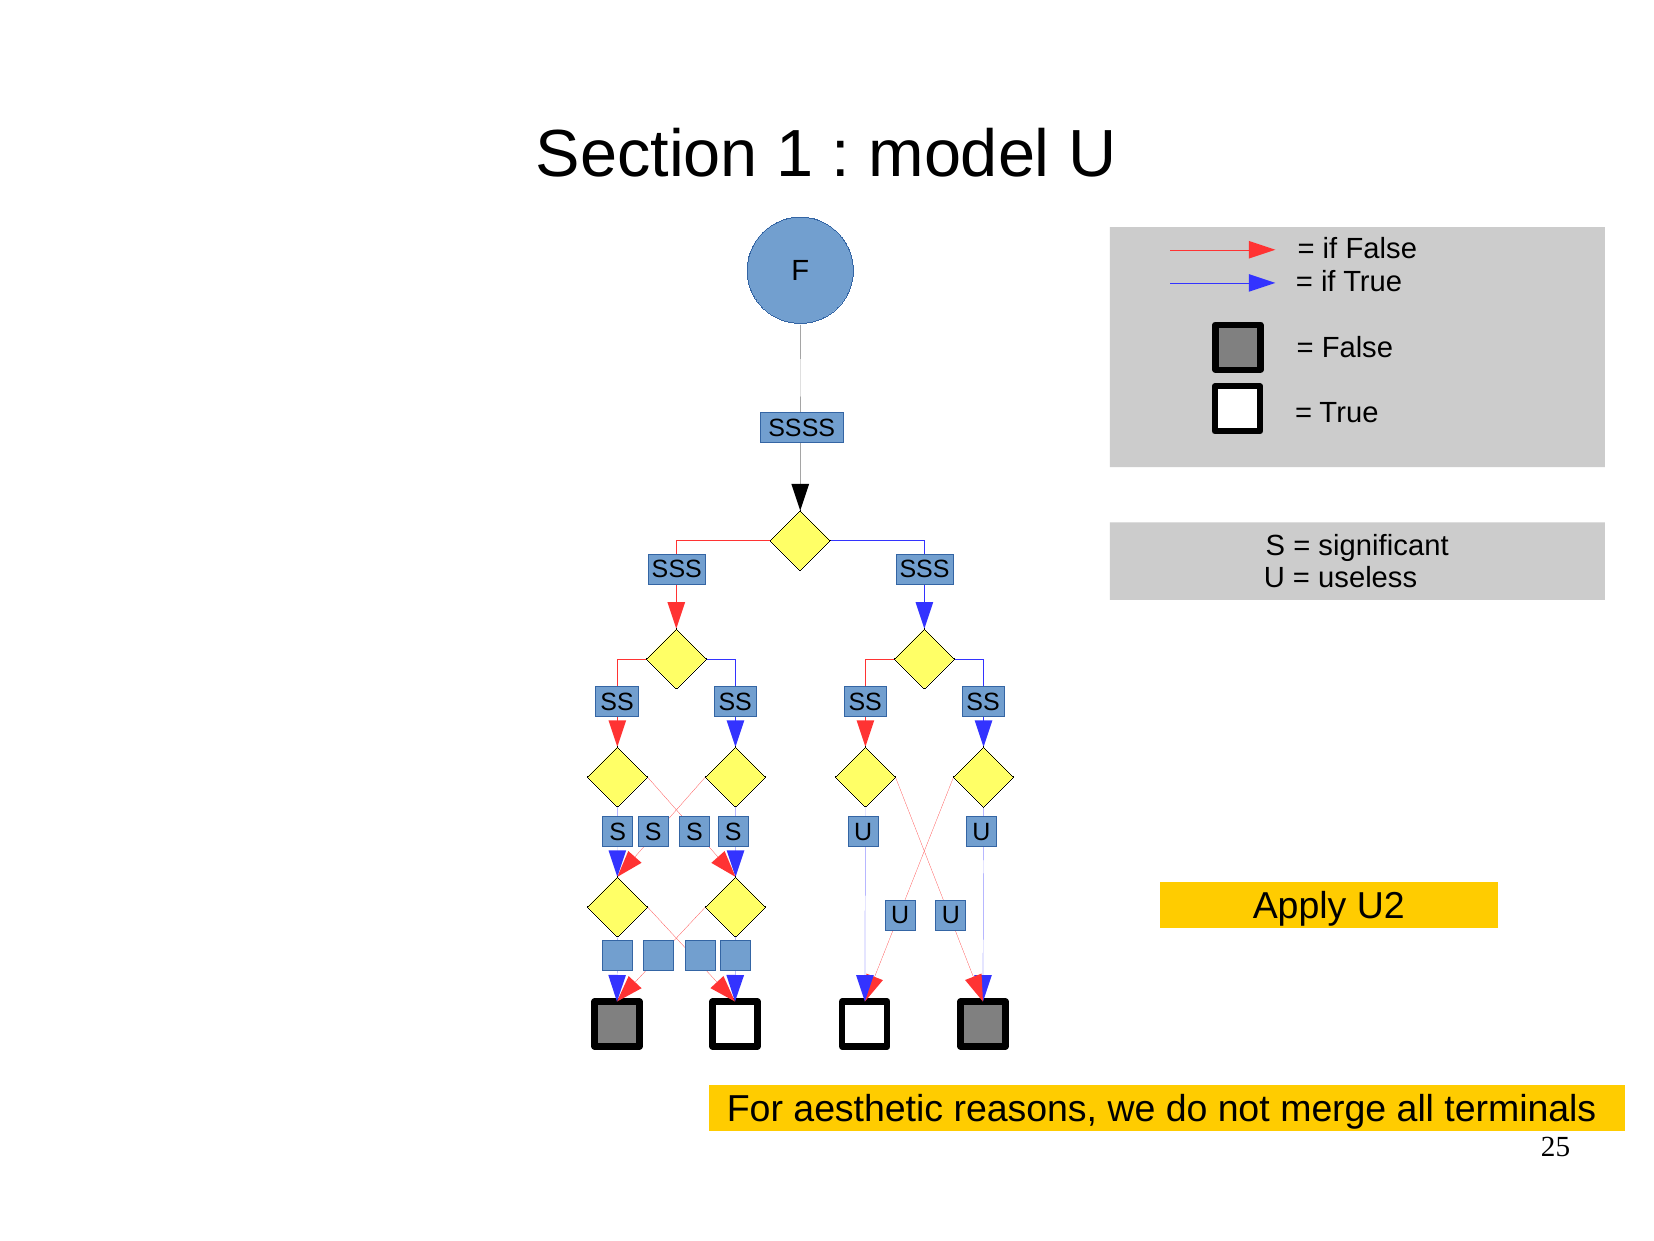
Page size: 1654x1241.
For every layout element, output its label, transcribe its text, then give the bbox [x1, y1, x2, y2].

text_box Apply U2 [1160, 882, 1498, 928]
text_box U [885, 900, 916, 931]
text_box SS [844, 686, 887, 717]
text_box F [747, 257, 854, 324]
text_box SSS [648, 554, 706, 585]
text_box [602, 940, 633, 971]
text_box S [679, 816, 710, 847]
text_box SSSS [760, 412, 844, 443]
text_box [705, 746, 766, 807]
text_box [842, 1001, 888, 1047]
text_box U [935, 900, 966, 931]
text_box [1215, 324, 1261, 370]
text_box S [718, 816, 749, 847]
text_box [960, 1001, 1006, 1047]
text_box [643, 940, 674, 971]
text_box U [966, 816, 997, 847]
title Section 1 : model U [82, 49, 1571, 257]
text_box SS [714, 686, 757, 717]
text_box [705, 876, 766, 937]
text_box [835, 746, 896, 807]
text_box S [638, 816, 669, 847]
text_box = if False = if True = False = True [1109, 227, 1605, 468]
text_box S [602, 816, 633, 847]
text_box [587, 876, 648, 937]
text_box For aesthetic reasons, we do not merge all terminals [709, 1085, 1625, 1131]
text_box [587, 746, 648, 807]
text_box SS [962, 686, 1005, 717]
text_box [685, 940, 716, 971]
text_box [646, 628, 707, 689]
text_box [770, 510, 831, 571]
text_box [594, 1001, 640, 1047]
text_box [953, 746, 1014, 808]
text_box S = significant U = useless [1109, 522, 1605, 600]
text_box [1215, 386, 1261, 432]
text_box SS [595, 686, 639, 717]
text_box [894, 628, 955, 689]
text_box [712, 1001, 758, 1047]
text_box [720, 940, 751, 971]
text_box U [848, 816, 879, 847]
text_box SSS [896, 554, 954, 585]
